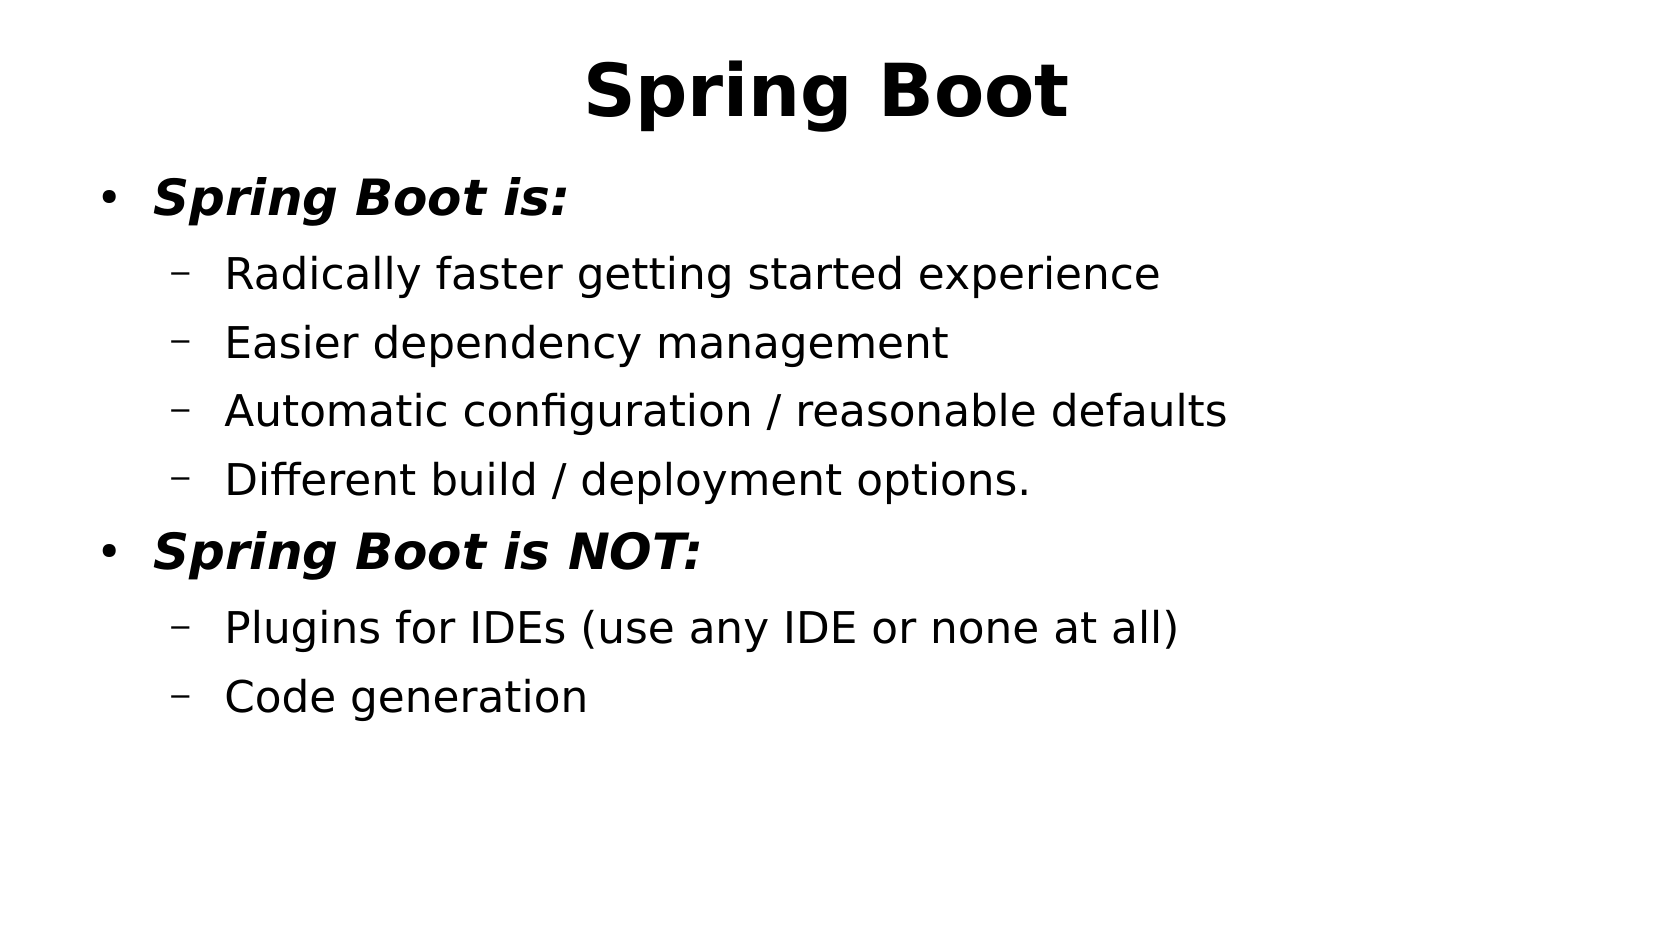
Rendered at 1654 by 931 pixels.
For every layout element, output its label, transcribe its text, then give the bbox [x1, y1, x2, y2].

title Spring Boot [82, 37, 1571, 147]
list Spring Boot is: Radically faster getting started experience Easier dependency management Automatic configuration / reasonable defaults Different build / deployment options. Spring Boot is NOT: Plugins for IDEs (use any IDE or none at all) Code generation [82, 168, 1538, 889]
